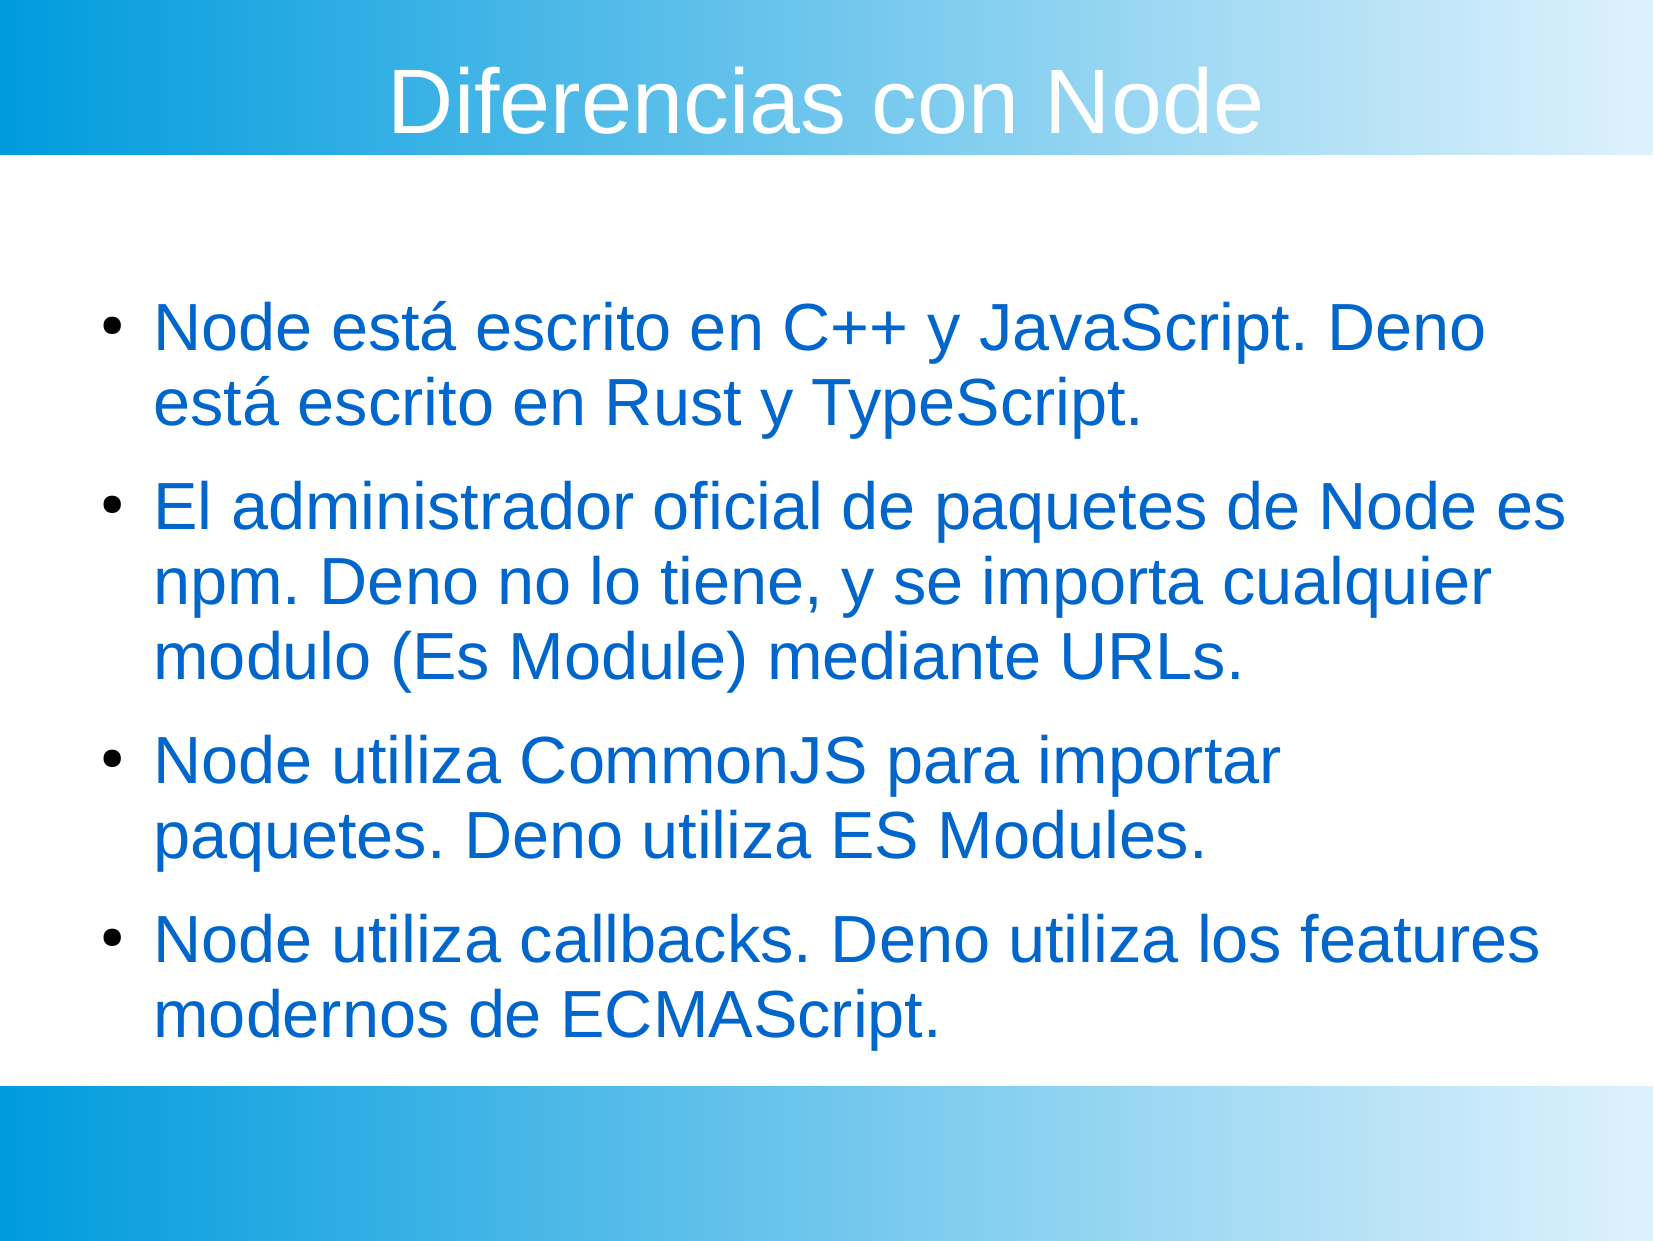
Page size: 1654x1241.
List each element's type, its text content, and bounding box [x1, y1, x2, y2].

list Node está escrito en C++ y JavaScript. Deno está escrito en Rust y TypeScript. El administrador oficial de paquetes de Node es npm. Deno no lo tiene, y se importa cualquier modulo (Es Module) mediante URLs. Node utiliza CommonJS para importar paquetes. Deno utiliza ES Modules. Node utiliza callbacks. Deno utiliza los features modernos de ECMAScript. [82, 290, 1571, 1010]
title Diferencias con Node [82, 49, 1571, 155]
